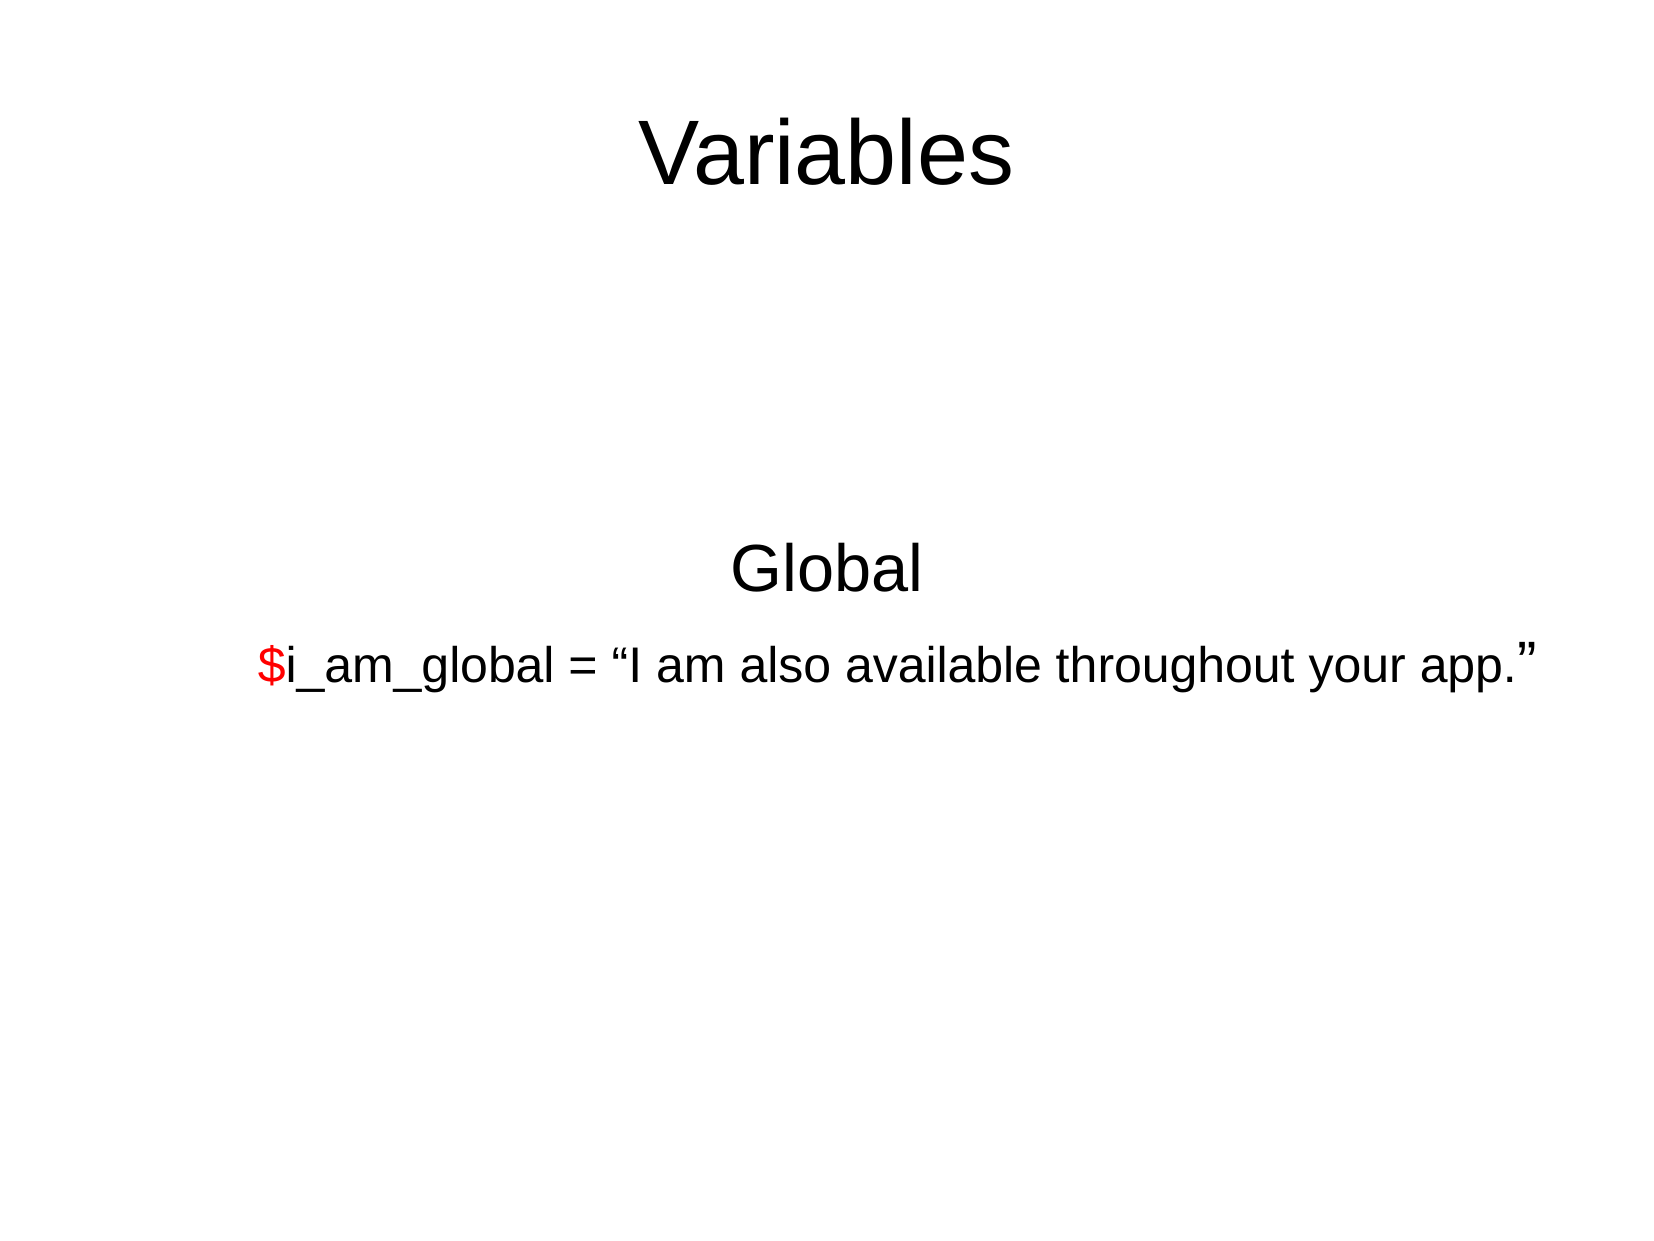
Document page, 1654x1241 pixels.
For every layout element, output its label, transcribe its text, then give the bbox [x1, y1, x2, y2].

list Global $i_am_global = “I am also available throughout your app.” [82, 531, 1571, 714]
title Variables [82, 49, 1571, 257]
